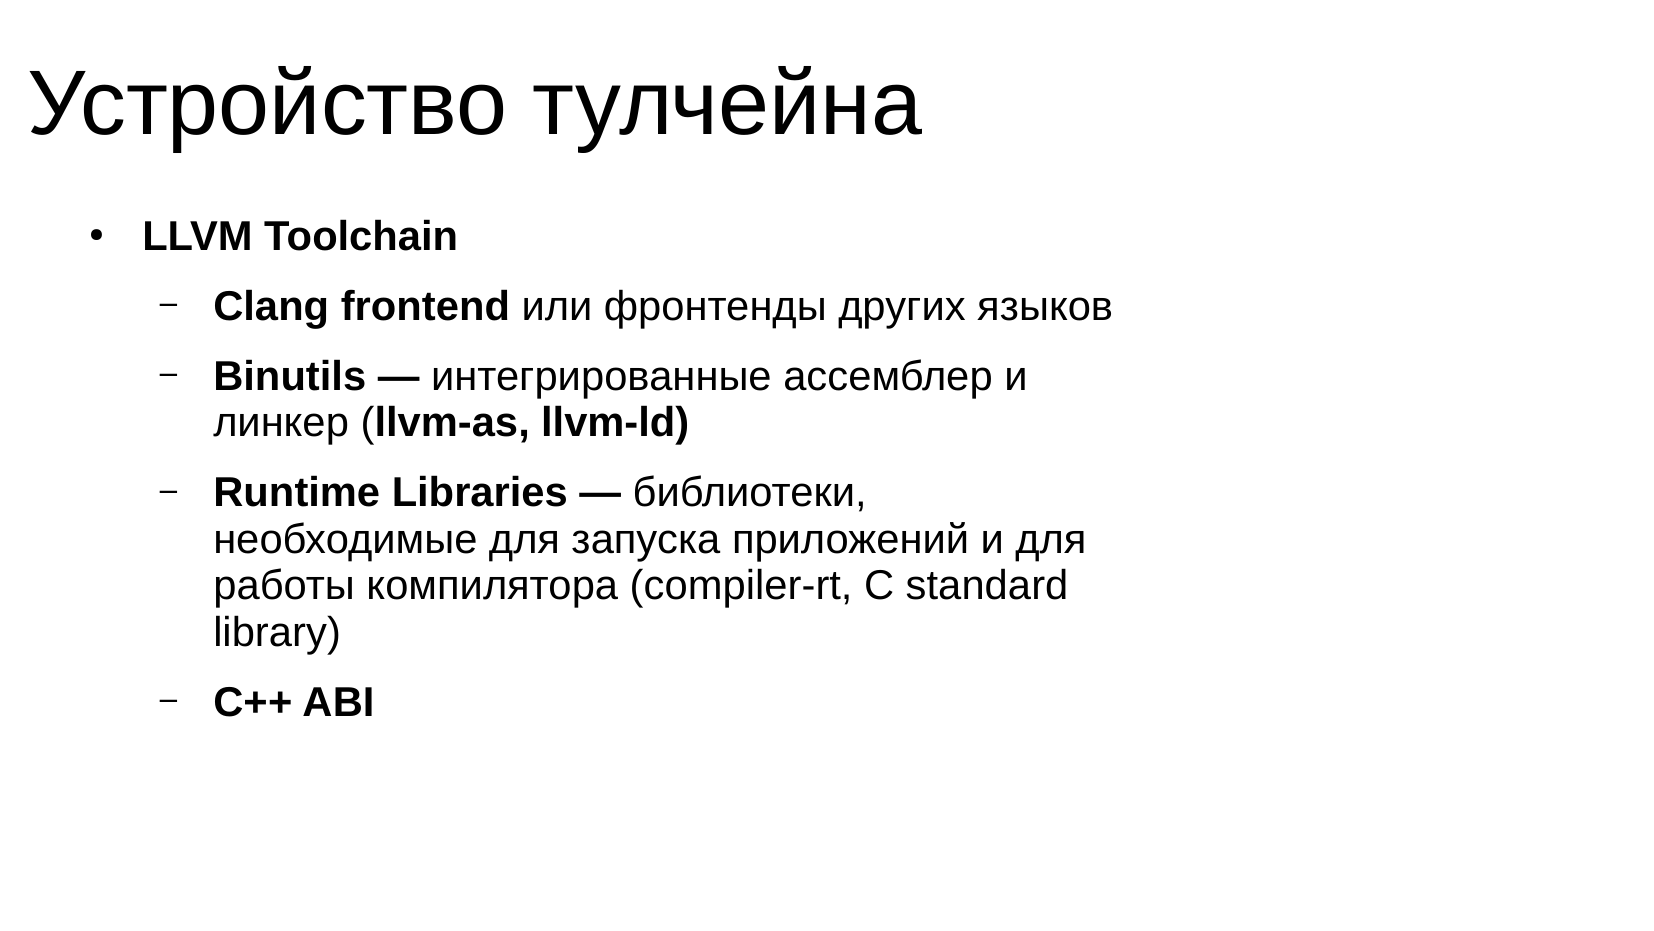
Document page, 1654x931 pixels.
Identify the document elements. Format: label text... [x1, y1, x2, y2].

title Устройство тулчейна [27, 25, 1517, 181]
list LLVM Toolchain Clang frontend или фронтенды других языков Binutils — интегрированные ассемблер и линкер (llvm-as, llvm-ld) Runtime Libraries — библиотеки, необходимые для запуска приложений и для работы компилятора (compiler-rt, C standard library) C++ ABI [71, 212, 1118, 752]
